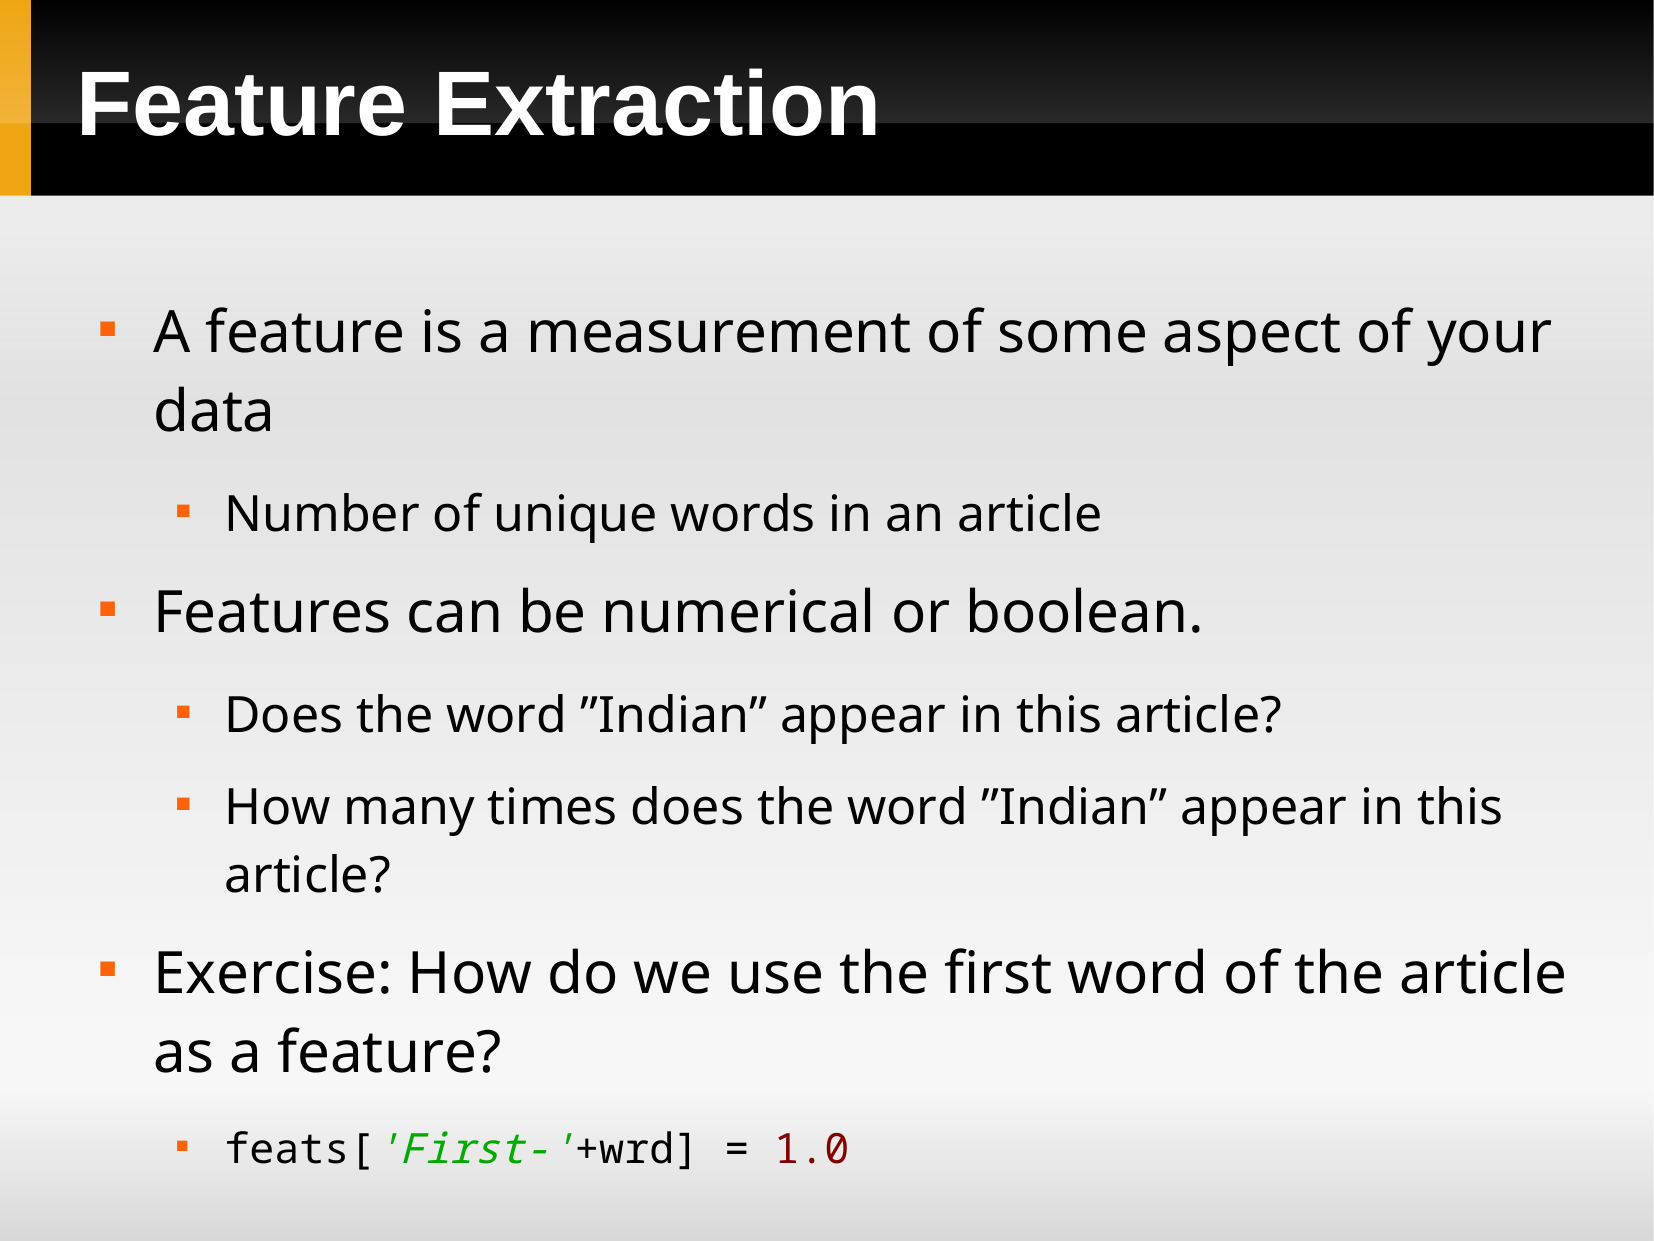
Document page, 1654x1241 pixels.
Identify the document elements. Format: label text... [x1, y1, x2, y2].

list A feature is a measurement of some aspect of your data Number of unique words in an article Features can be numerical or boolean. Does the word ”Indian” appear in this article? How many times does the word ”Indian” appear in this article? Exercise: How do we use the first word of the article as a feature? feats['First-'+wrd] = 1.0 [82, 290, 1571, 1125]
title Feature Extraction [76, 0, 1565, 208]
picture [0, 0, 1654, 1241]
